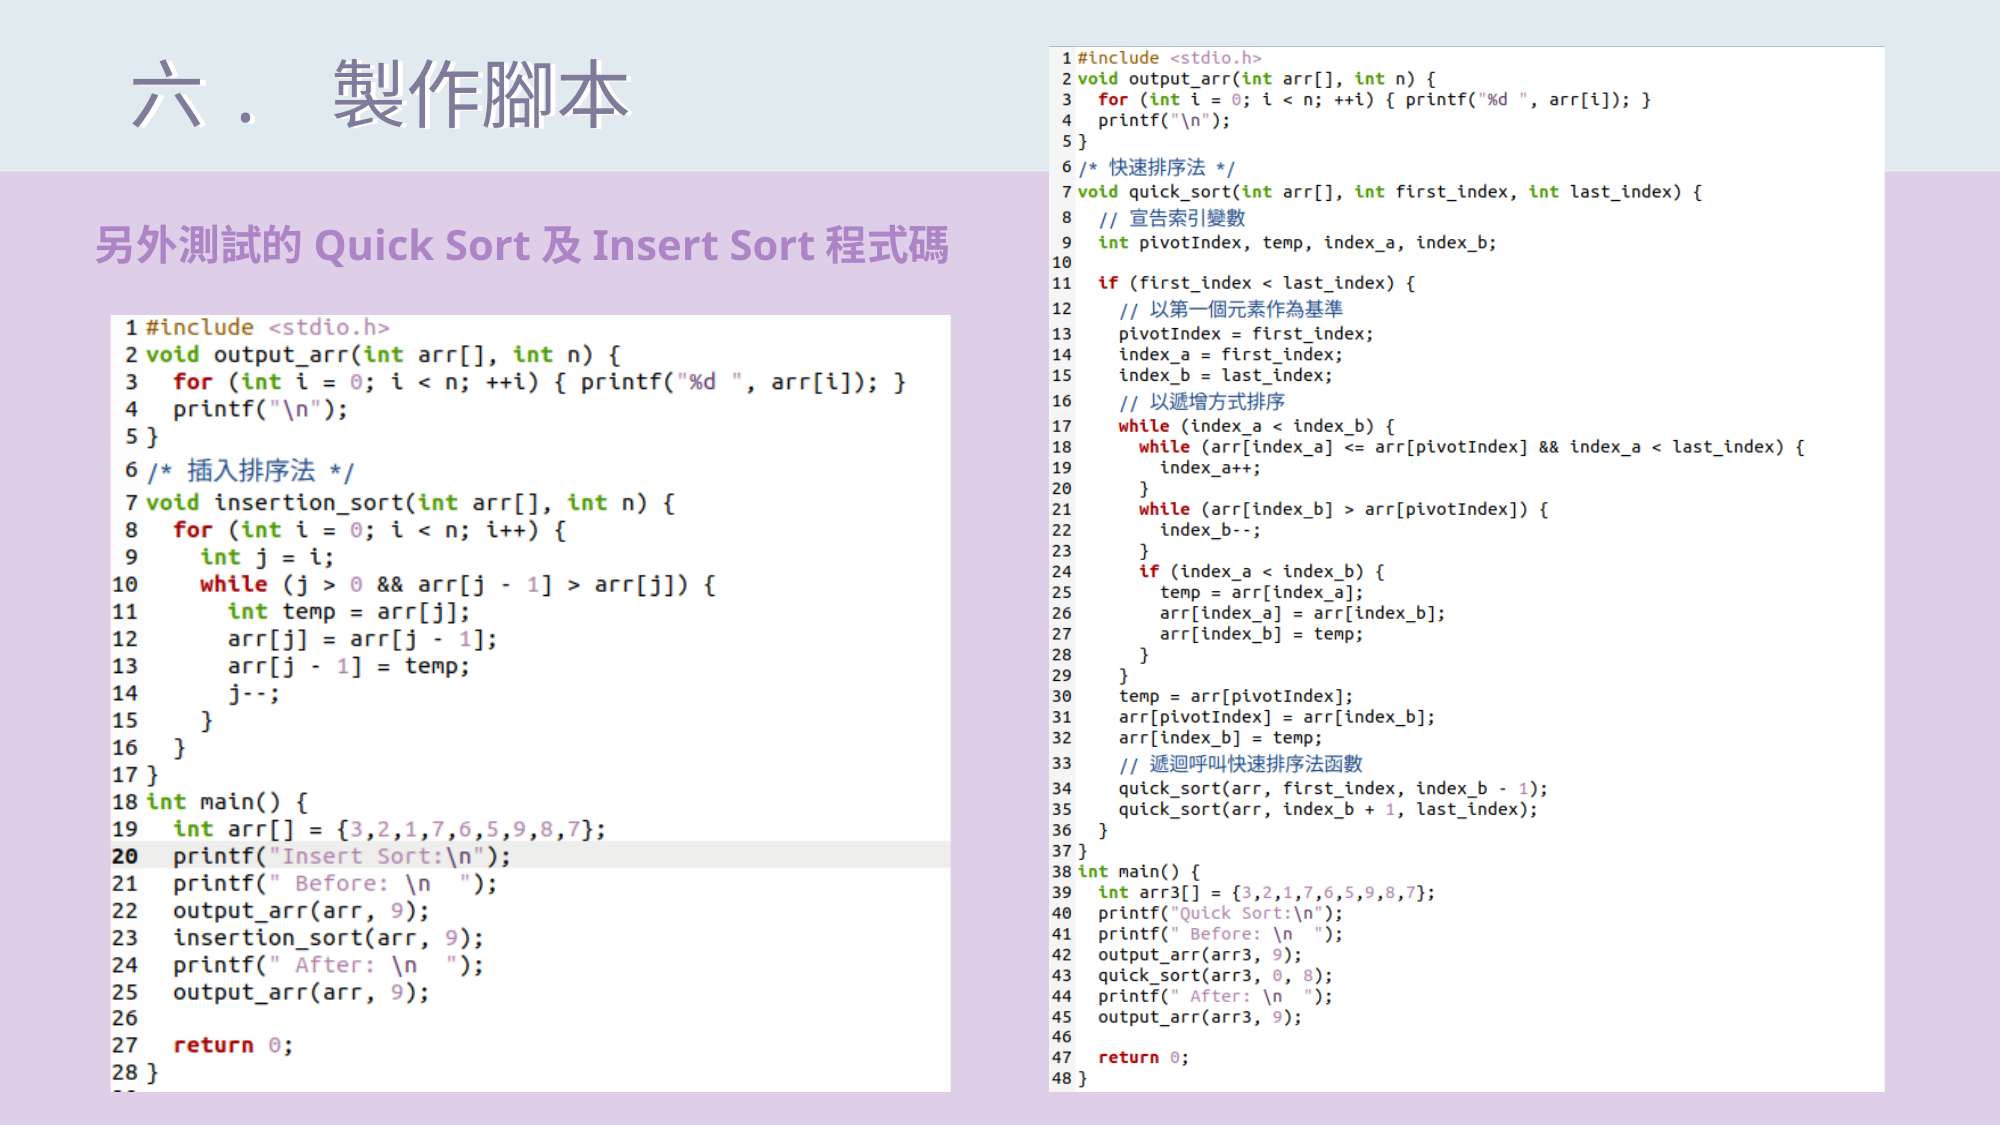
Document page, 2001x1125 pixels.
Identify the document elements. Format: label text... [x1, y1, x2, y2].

picture [1049, 46, 1885, 1092]
text_box 另外測試的Quick Sort及Insert Sort程式碼 [0, 211, 1063, 277]
text_box 六. 製作腳本 [115, 40, 1159, 145]
text_box [0, 0, 2000, 172]
picture [110, 314, 951, 1092]
text_box 六. 製作腳本 [1159, 41, 1214, 46]
